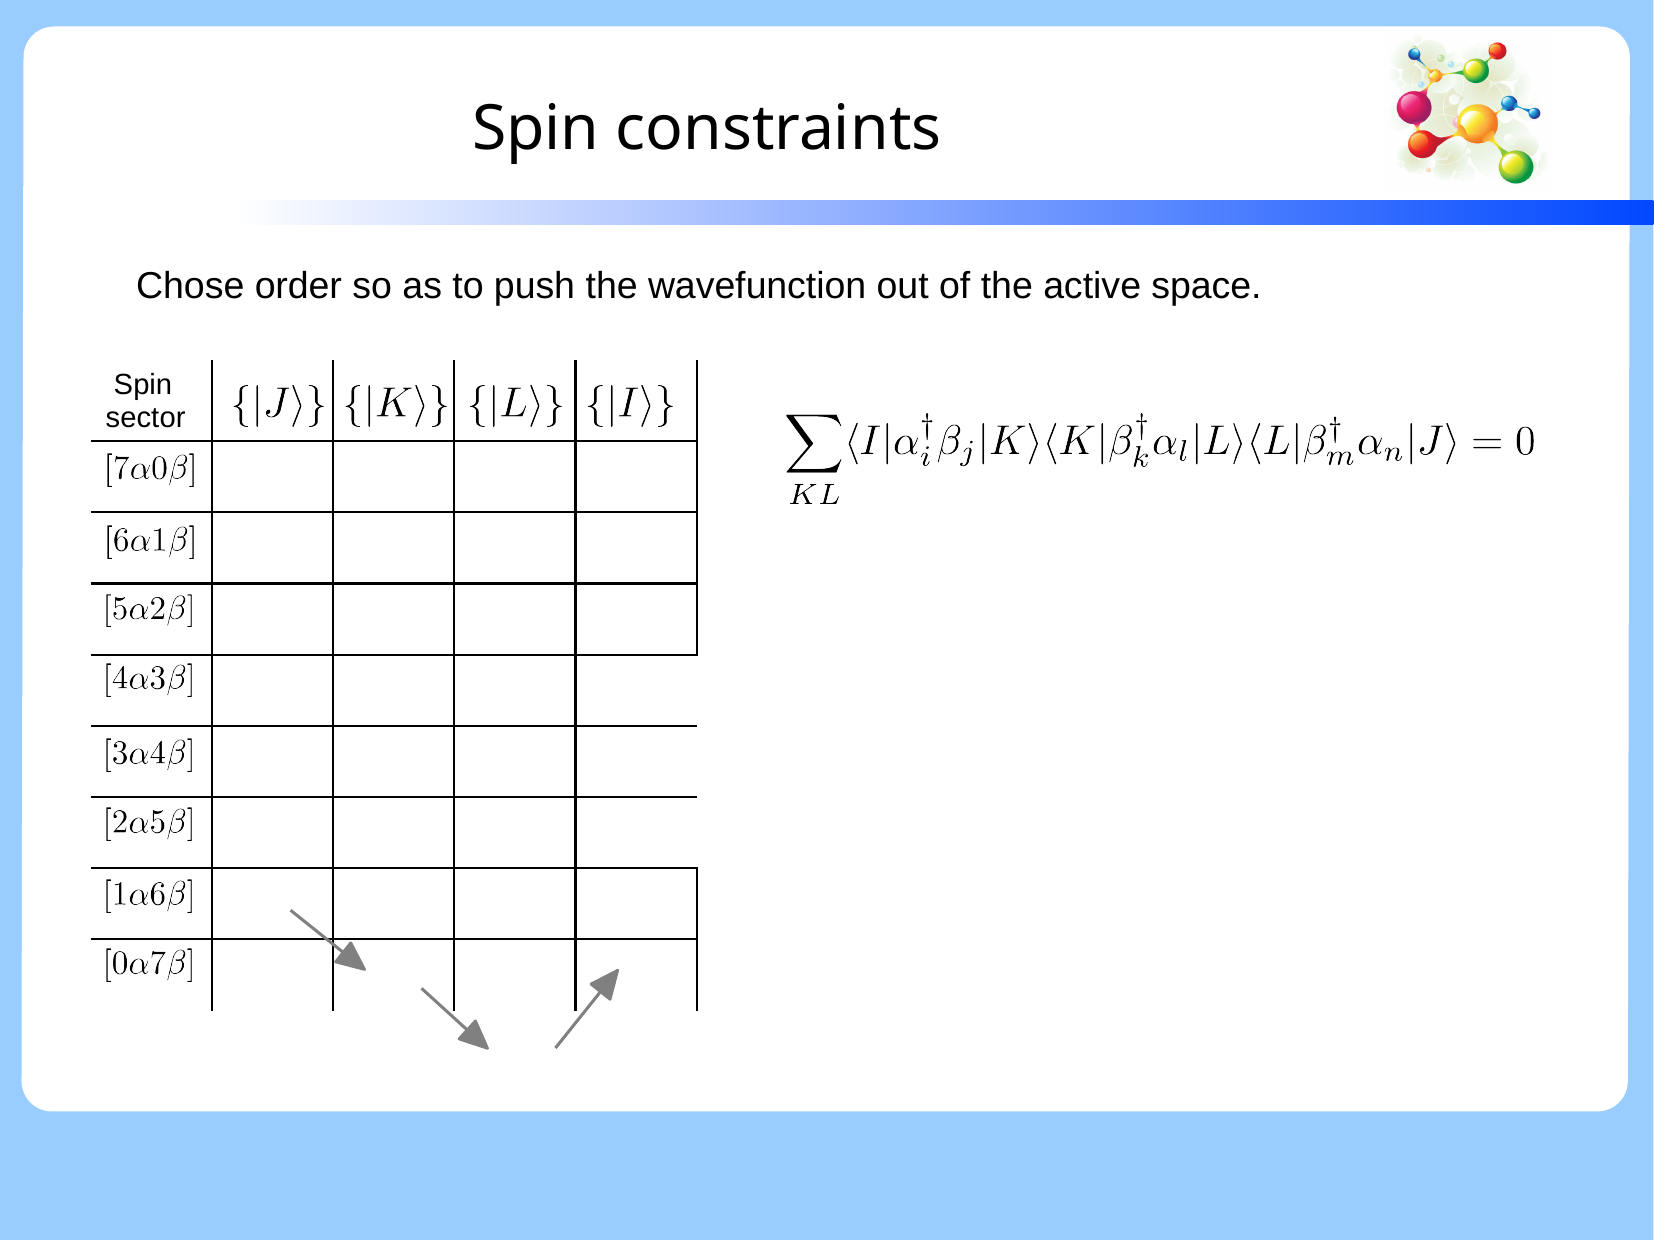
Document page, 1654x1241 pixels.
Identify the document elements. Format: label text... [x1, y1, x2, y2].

table_header Spin sector [91, 360, 211, 440]
table_cell [455, 869, 574, 938]
picture [106, 594, 192, 628]
title Spin constraints [82, 49, 1332, 201]
picture [786, 413, 1534, 504]
table_cell [334, 513, 453, 582]
table_cell [455, 656, 574, 725]
table_cell [91, 585, 211, 654]
table_cell [334, 798, 453, 867]
table_cell [91, 869, 211, 938]
table_cell [91, 442, 211, 511]
table_cell [334, 869, 453, 938]
table_cell [577, 585, 696, 654]
table_cell [91, 656, 211, 725]
table_header [334, 360, 453, 440]
table_header [577, 360, 696, 440]
table_cell [577, 869, 696, 938]
table_cell [577, 656, 697, 725]
table_cell [334, 585, 453, 654]
table_cell [334, 442, 453, 511]
table_cell [213, 656, 332, 725]
picture [106, 948, 192, 982]
table_cell [334, 940, 453, 1011]
table_cell [91, 940, 211, 1011]
table_cell [455, 940, 574, 1011]
picture [106, 663, 192, 697]
table_cell [213, 869, 332, 938]
picture [106, 807, 192, 841]
table_cell [213, 585, 332, 654]
table_header [455, 360, 574, 440]
table_cell [577, 442, 696, 511]
picture [587, 384, 673, 427]
picture [469, 384, 562, 427]
picture [106, 738, 192, 772]
table_header [213, 360, 332, 440]
picture [345, 384, 447, 427]
table_cell [91, 798, 211, 867]
table_cell [334, 656, 453, 725]
picture [233, 384, 324, 427]
table_cell [455, 798, 574, 867]
table_cell [213, 940, 332, 1011]
picture [107, 525, 194, 559]
table_cell [213, 727, 332, 796]
table_cell [91, 513, 211, 582]
table_cell [455, 727, 574, 796]
picture [1382, 29, 1556, 195]
table_cell [91, 727, 211, 796]
table_cell [577, 798, 697, 867]
picture [107, 453, 194, 487]
table_cell [577, 727, 697, 796]
table_cell [334, 948, 340, 960]
table_cell [577, 940, 696, 1011]
table_cell [334, 727, 453, 796]
table_cell [577, 513, 696, 582]
table_cell [455, 442, 574, 511]
text_box Chose order so as to push the wavefunction out of the active space. [121, 257, 1506, 314]
table_cell [213, 442, 332, 511]
picture [106, 879, 192, 913]
table_cell [455, 513, 574, 582]
table_cell [213, 798, 332, 867]
table_cell [455, 585, 574, 654]
table_cell [213, 513, 332, 582]
